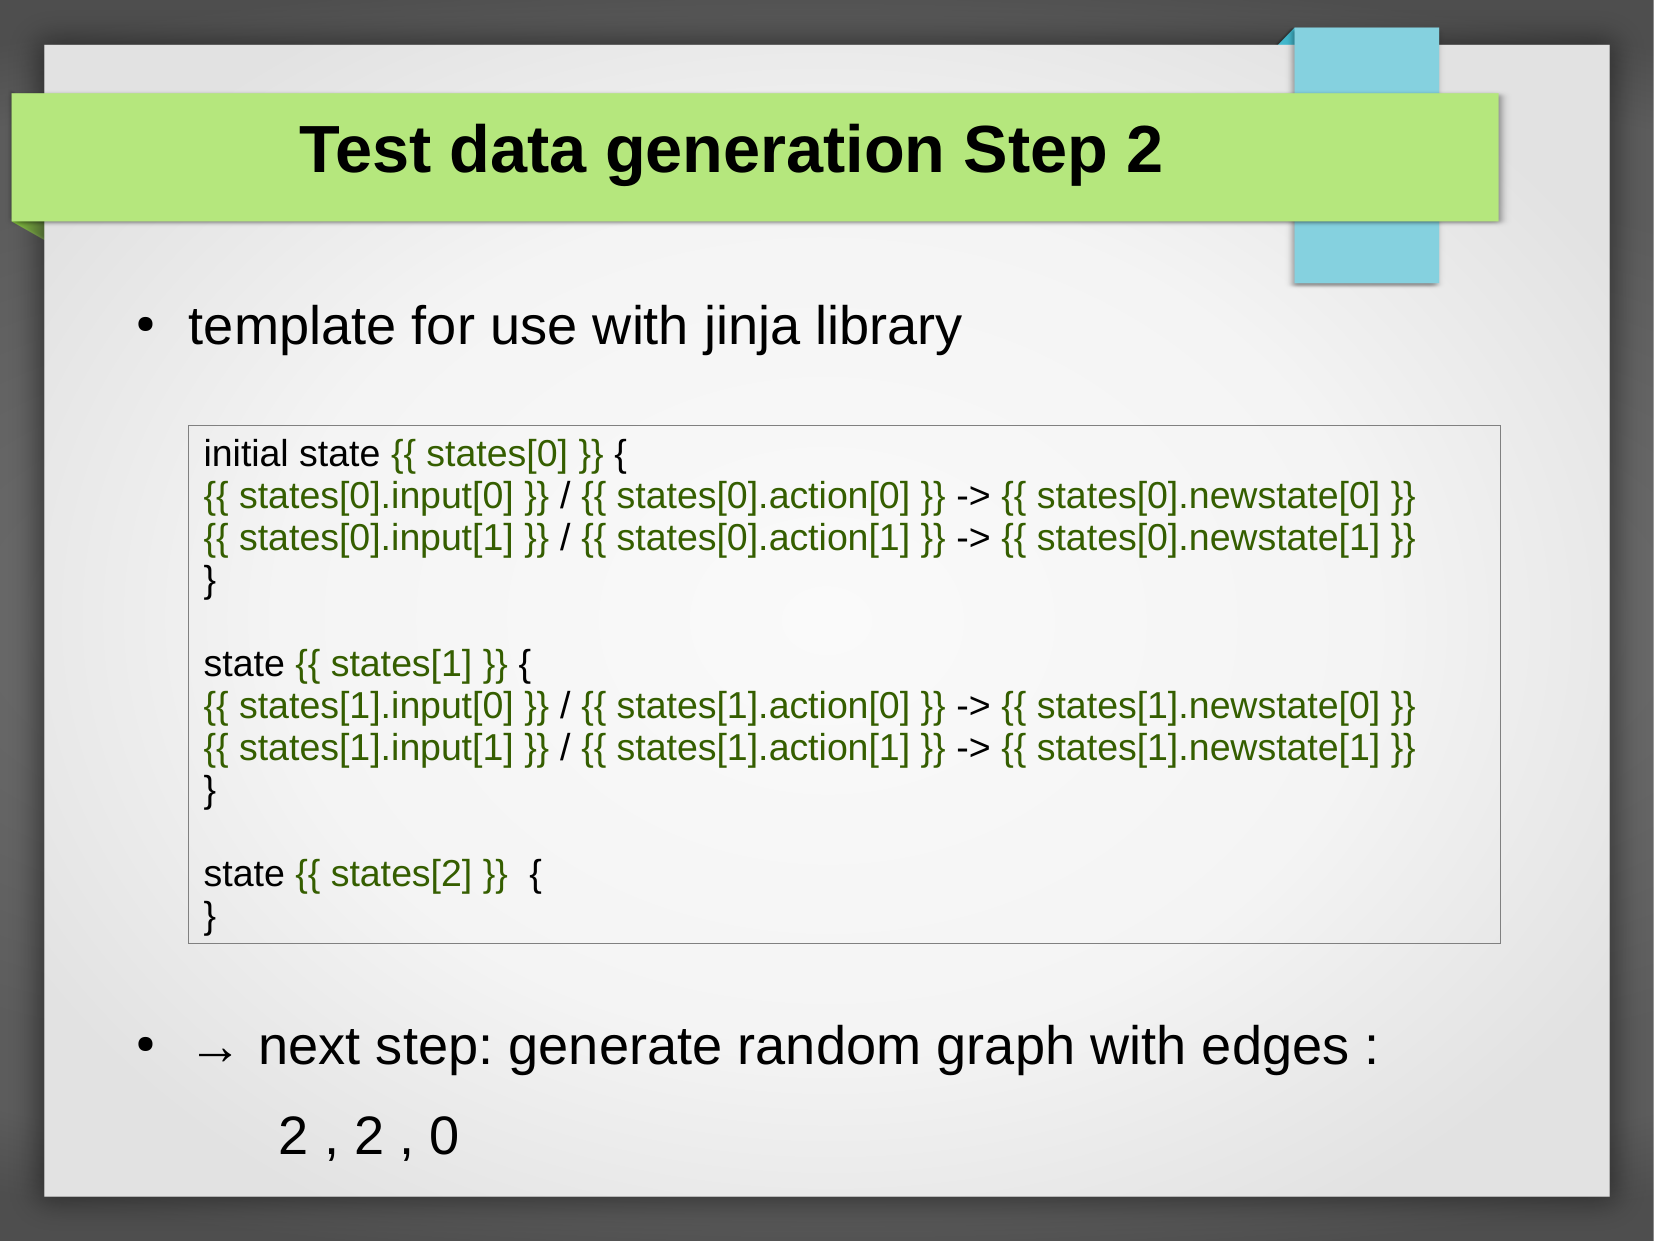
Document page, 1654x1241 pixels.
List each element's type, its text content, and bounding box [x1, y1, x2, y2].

text_box Test data generation Step 2 [188, 111, 1276, 187]
text_box initial state {{ states[0] }} { {{ states[0].input[0] }} / {{ states[0].action[0] }} -> {{ states[0].newstate[0] }} {{ states[0].input[1] }} / {{ states[0].action[1] }} -> {{ states[0].newstate[1] }} } state {{ states[1] }} { {{ states[1].input[0] }} / {{ states[1].action[0] }} -> {{ states[1].newstate[0] }} {{ states[1].input[1] }} / {{ states[1].action[1] }} -> {{ states[1].newstate[1] }} } state {{ states[2] }} { } [188, 425, 1501, 944]
list template for use with jinja library → next step: generate random graph with edges : 2 , 2 , 0 [118, 295, 1477, 1169]
picture [0, 0, 1654, 1241]
